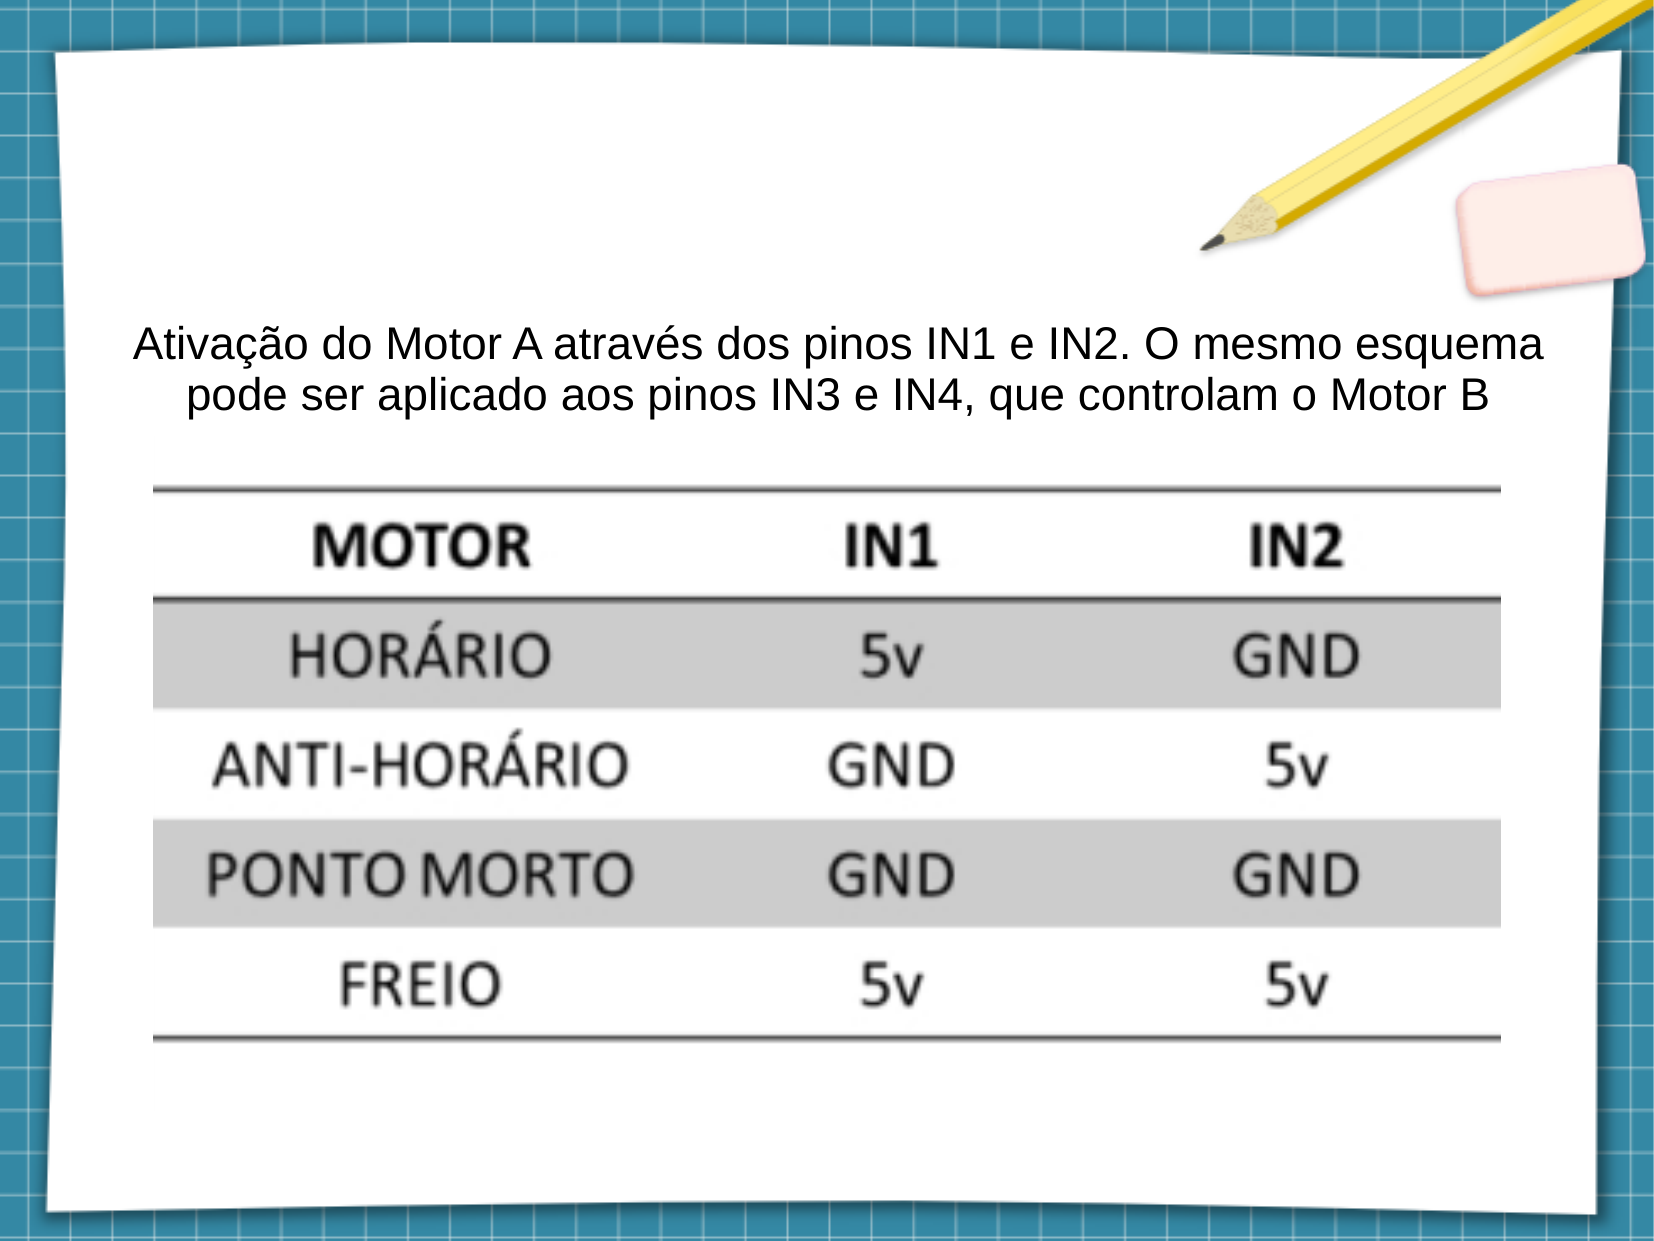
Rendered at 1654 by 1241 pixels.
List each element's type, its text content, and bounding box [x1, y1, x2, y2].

picture [0, 0, 1654, 1241]
title Ativação do Motor A através dos pinos IN1 e IN2. O mesmo esquema pode ser aplicado aos pinos IN3 e IN4, que controlam o Motor B [94, 265, 1583, 473]
